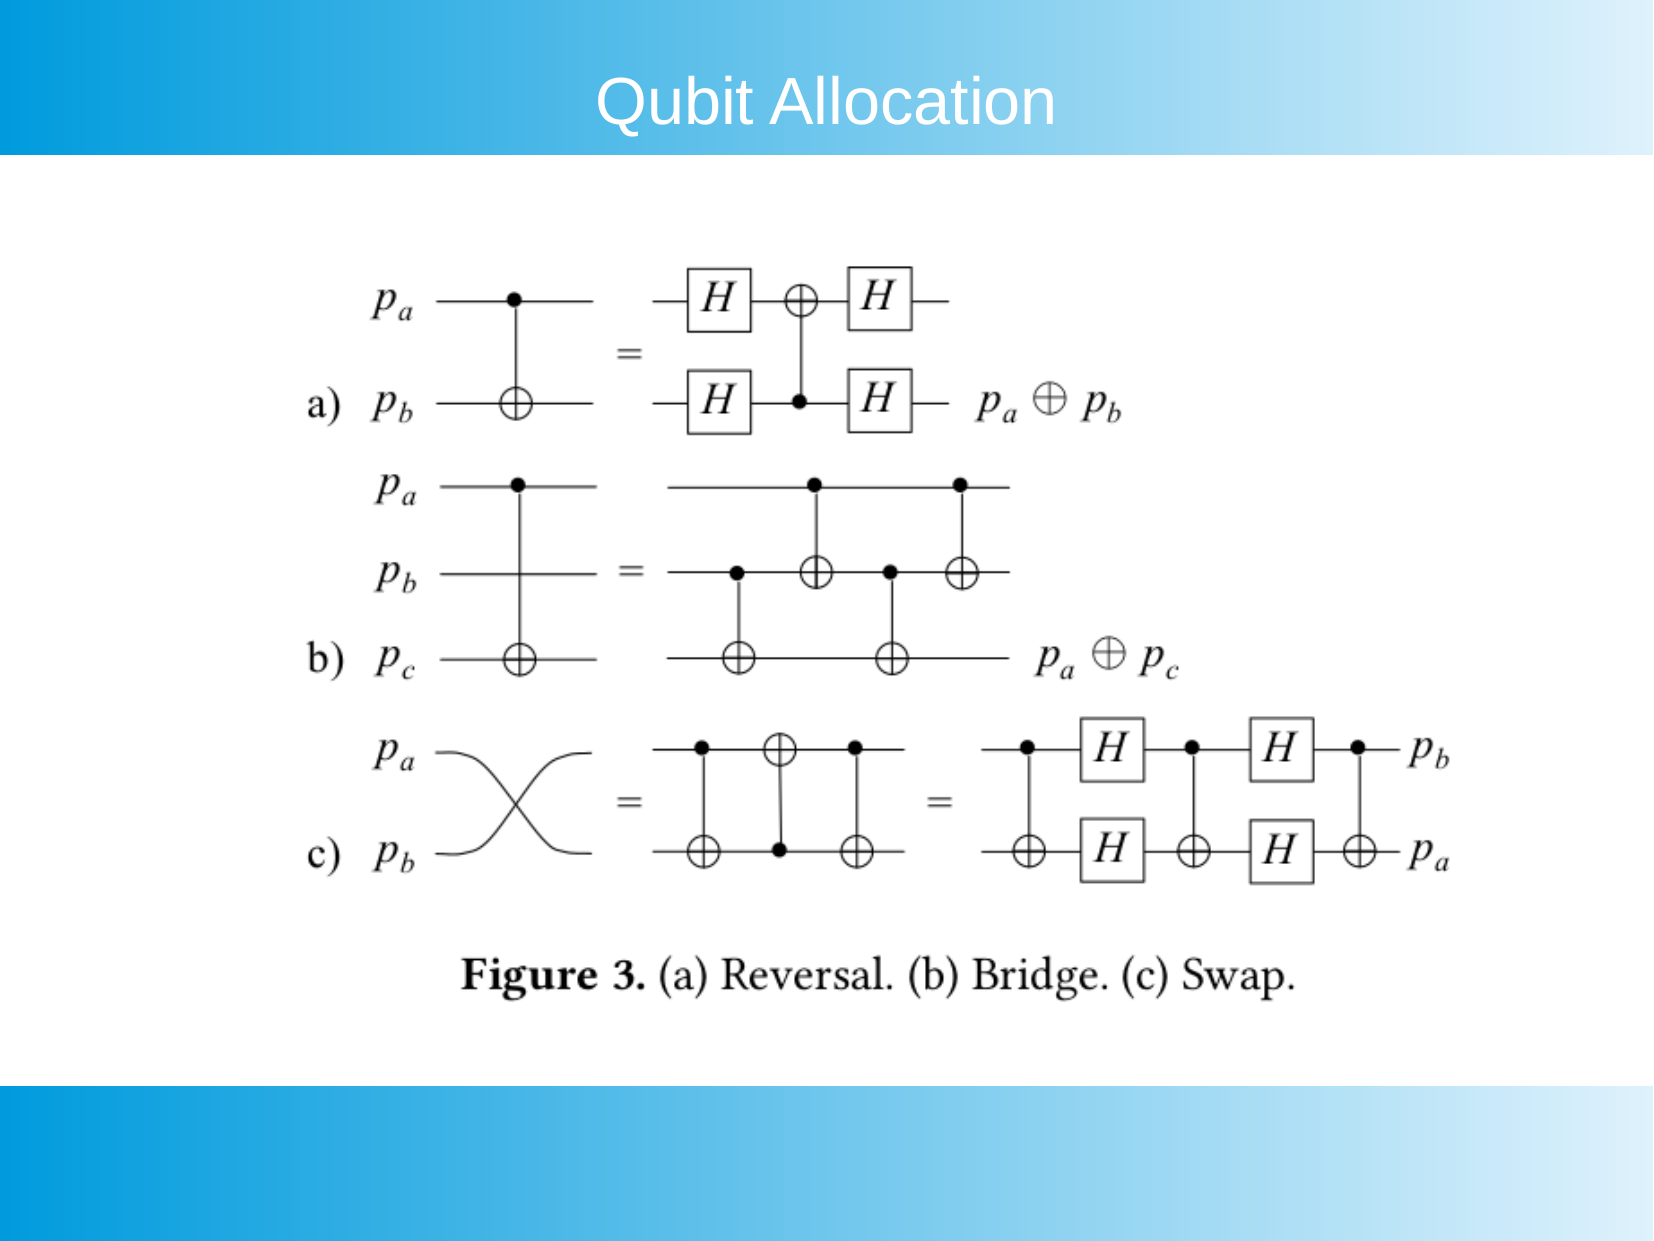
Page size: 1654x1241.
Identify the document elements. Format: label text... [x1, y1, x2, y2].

picture [300, 265, 1471, 1021]
title Qubit Allocation [82, 49, 1571, 155]
